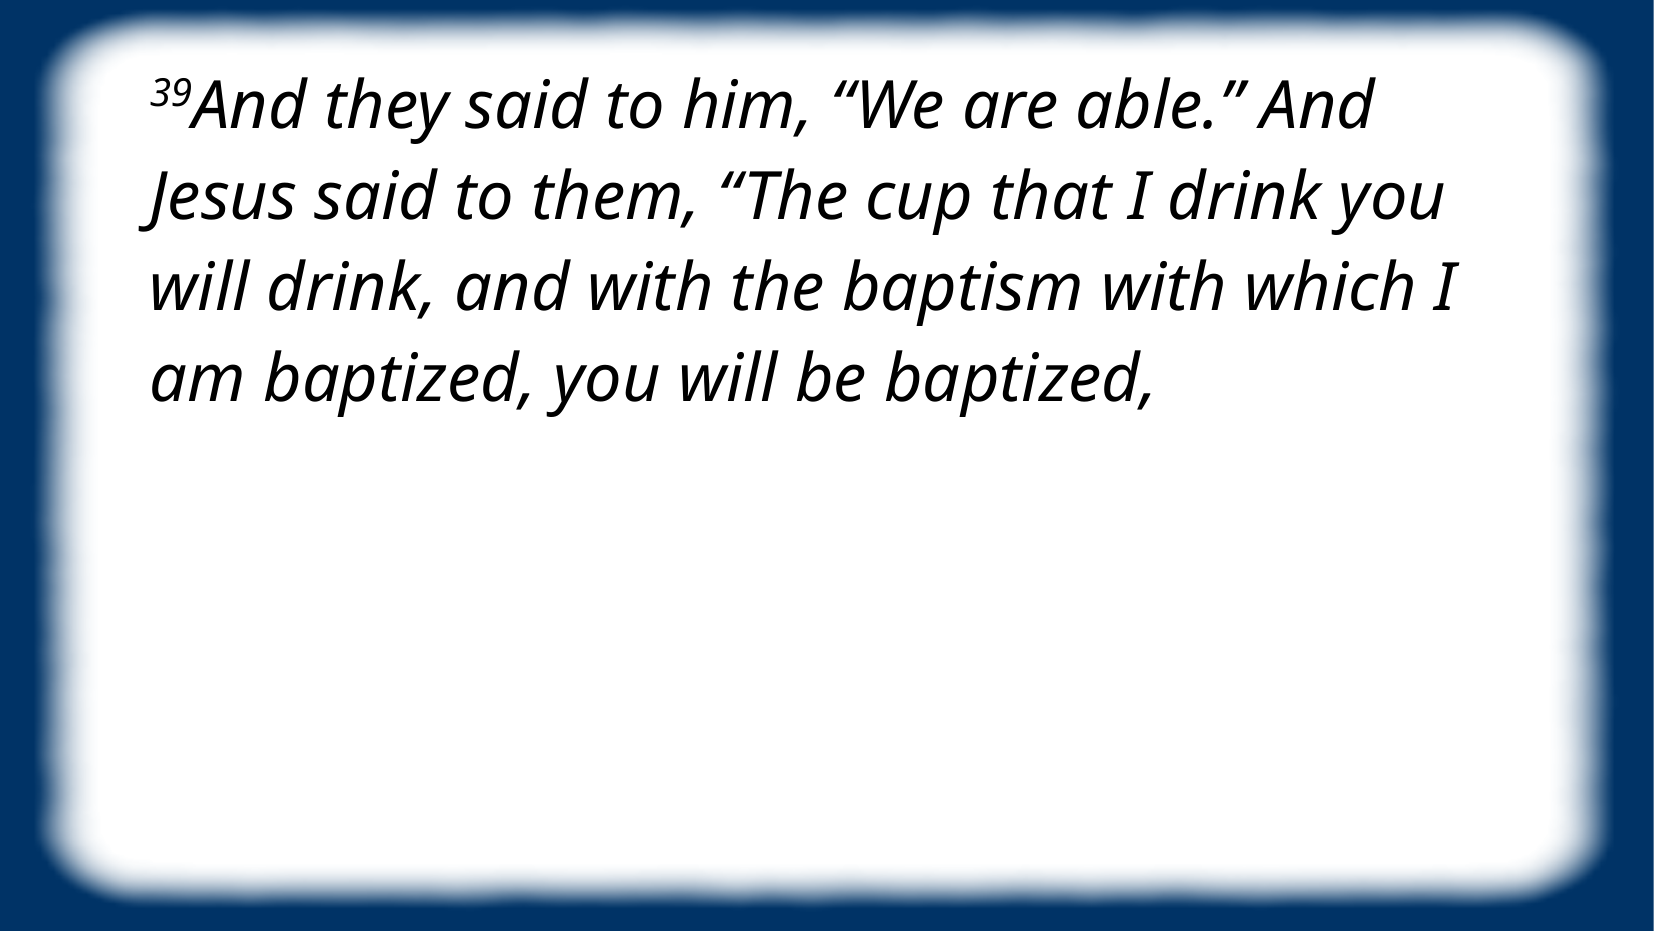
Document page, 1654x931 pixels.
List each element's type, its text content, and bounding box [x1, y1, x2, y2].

text_box 39And they said to him, “We are able.” And Jesus said to them, “The cup that I drink you will drink, and with the baptism with which I am baptized, you will be baptized, [135, 50, 1546, 421]
picture [0, 0, 1654, 931]
